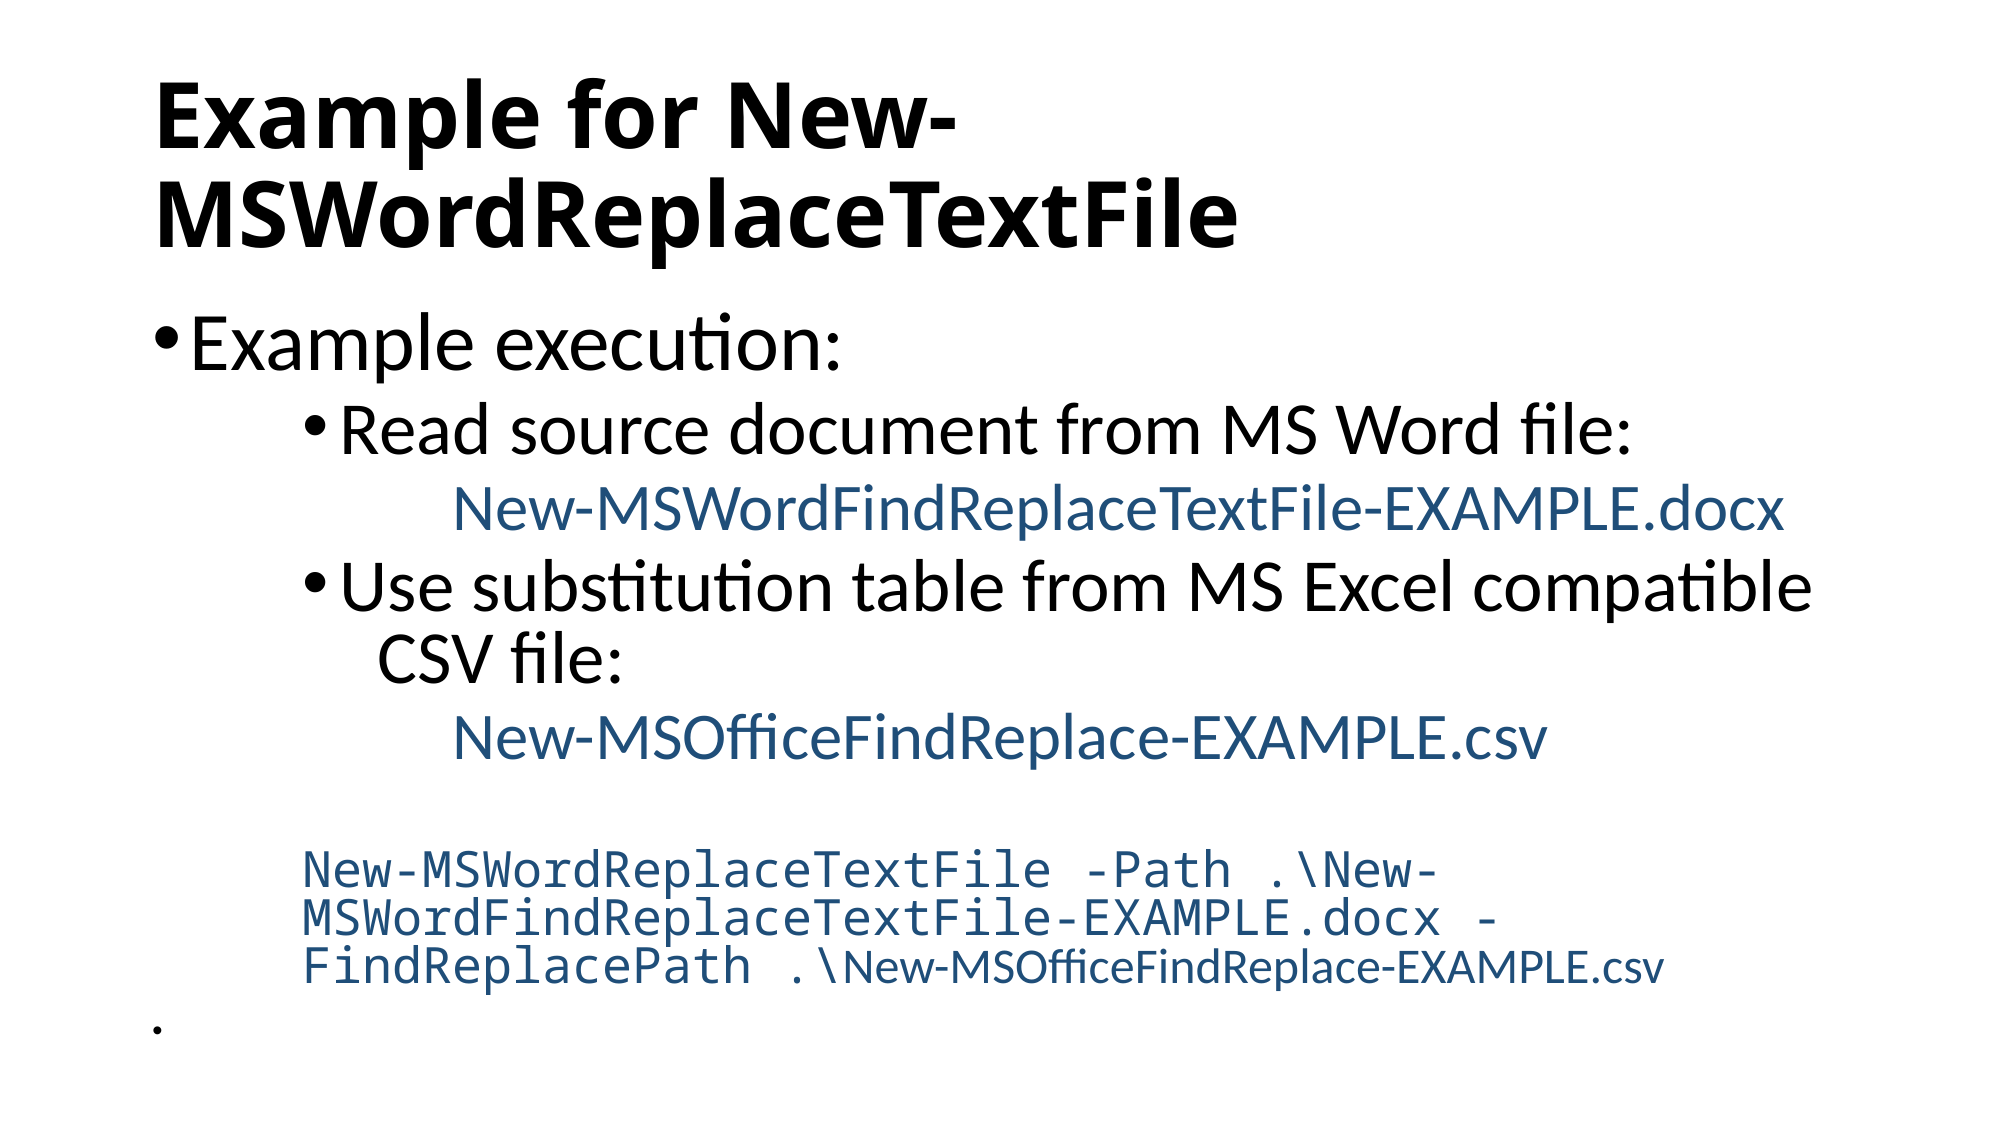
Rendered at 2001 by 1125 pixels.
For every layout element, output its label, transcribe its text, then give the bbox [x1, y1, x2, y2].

title Example for New-MSWordReplaceTextFile [137, 59, 1863, 278]
list Example execution: Read source document from MS Word file: New-MSWordFindReplaceTextFile-EXAMPLE.docx Use substitution table from MS Excel compatible CSV file: New-MSOfficeFindReplace-EXAMPLE.csv New-MSWordReplaceTextFile -Path .\New-MSWordFindReplaceTextFile-EXAMPLE.docx -FindReplacePath .\New-MSOfficeFindReplace-EXAMPLE.csv [137, 299, 1863, 1014]
